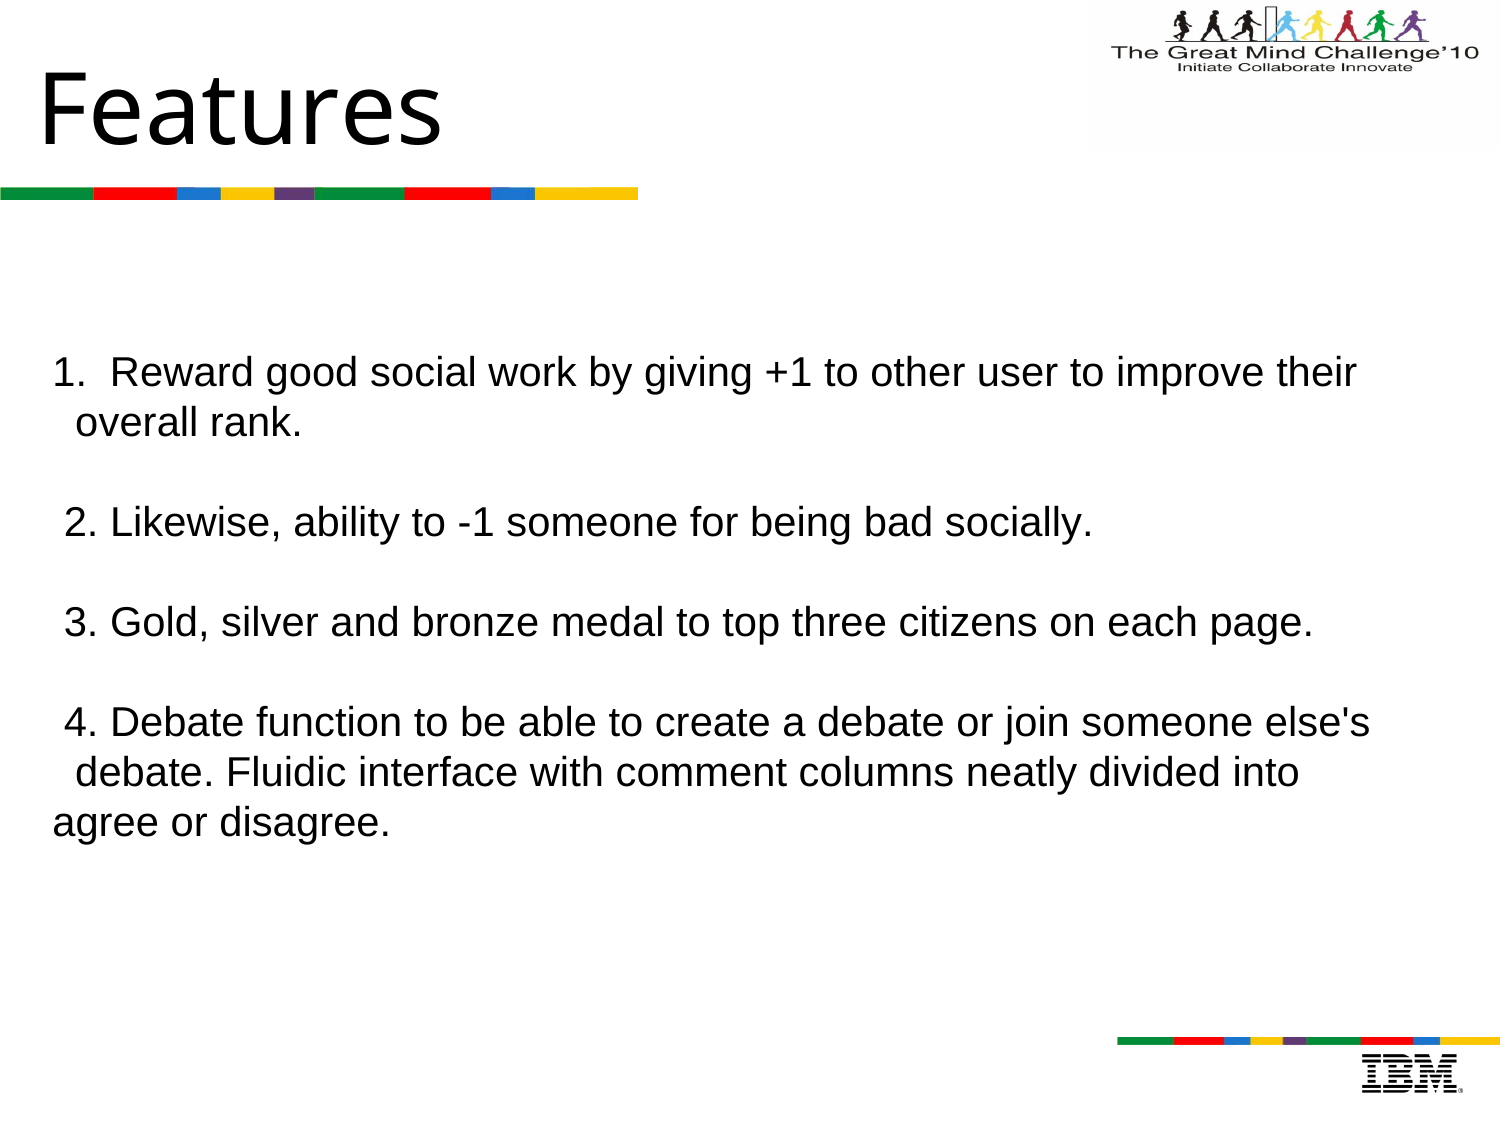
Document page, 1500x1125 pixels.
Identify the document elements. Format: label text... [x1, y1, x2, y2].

picture [1117, 1037, 1500, 1045]
text_box 1. Reward good social work by giving +1 to other user to improve their overall rank. 2. Likewise, ability to -1 someone for being bad socially. 3. Gold, silver and bronze medal to top three citizens on each page. 4. Debate function to be able to create a debate or join someone else's debate. Fluidic interface with comment columns neatly divided into agree or disagree. [37, 337, 1426, 953]
picture [1362, 1054, 1463, 1093]
text_box Features [37, 37, 445, 173]
picture [1087, 0, 1500, 150]
picture [0, 187, 638, 200]
